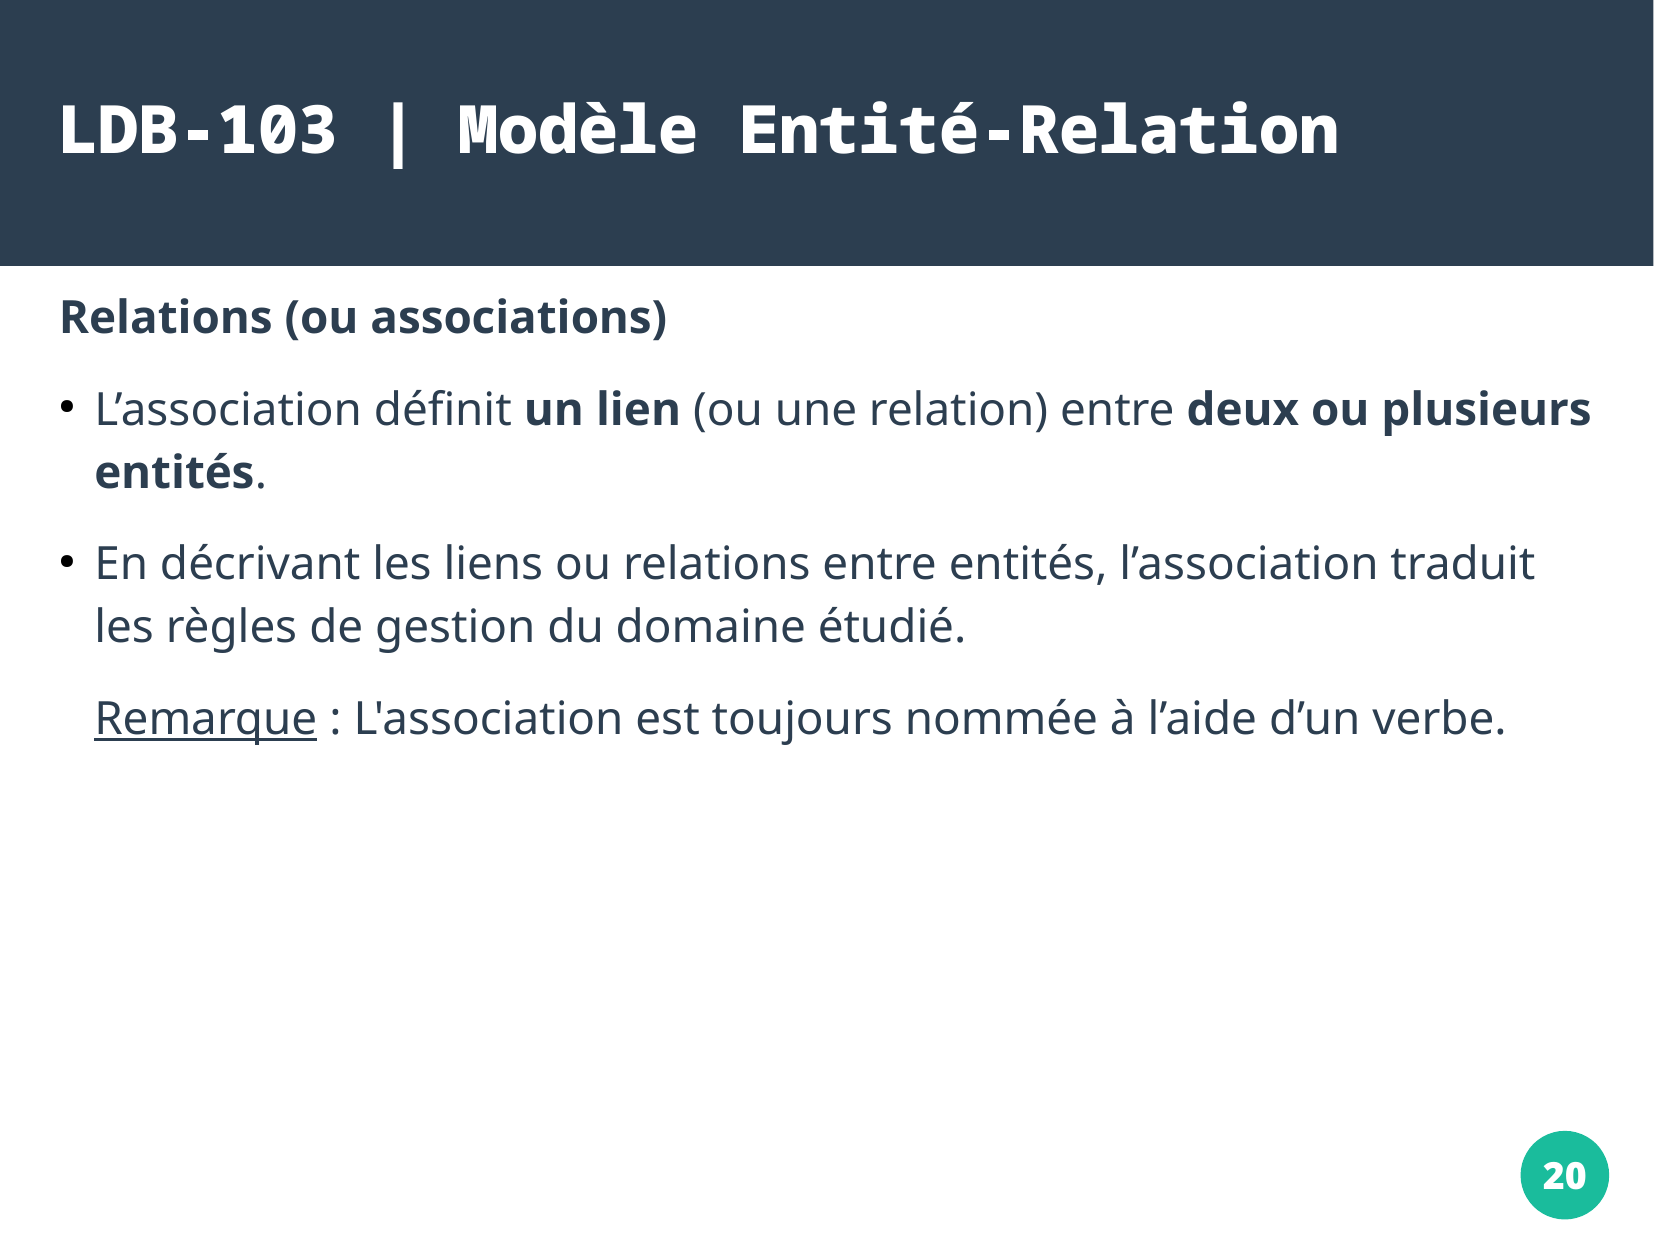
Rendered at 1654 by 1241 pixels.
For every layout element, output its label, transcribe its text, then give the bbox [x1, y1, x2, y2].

list Relations (ou associations) L’association définit un lien (ou une relation) entre deux ou plusieurs entités. En décrivant les liens ou relations entre entités, l’association traduit les règles de gestion du domaine étudié. Remarque : L'association est toujours nommée à l’aide d’un verbe. [58, 285, 1595, 1152]
title LDB-103 | Modèle Entité-Relation [58, 49, 1595, 207]
